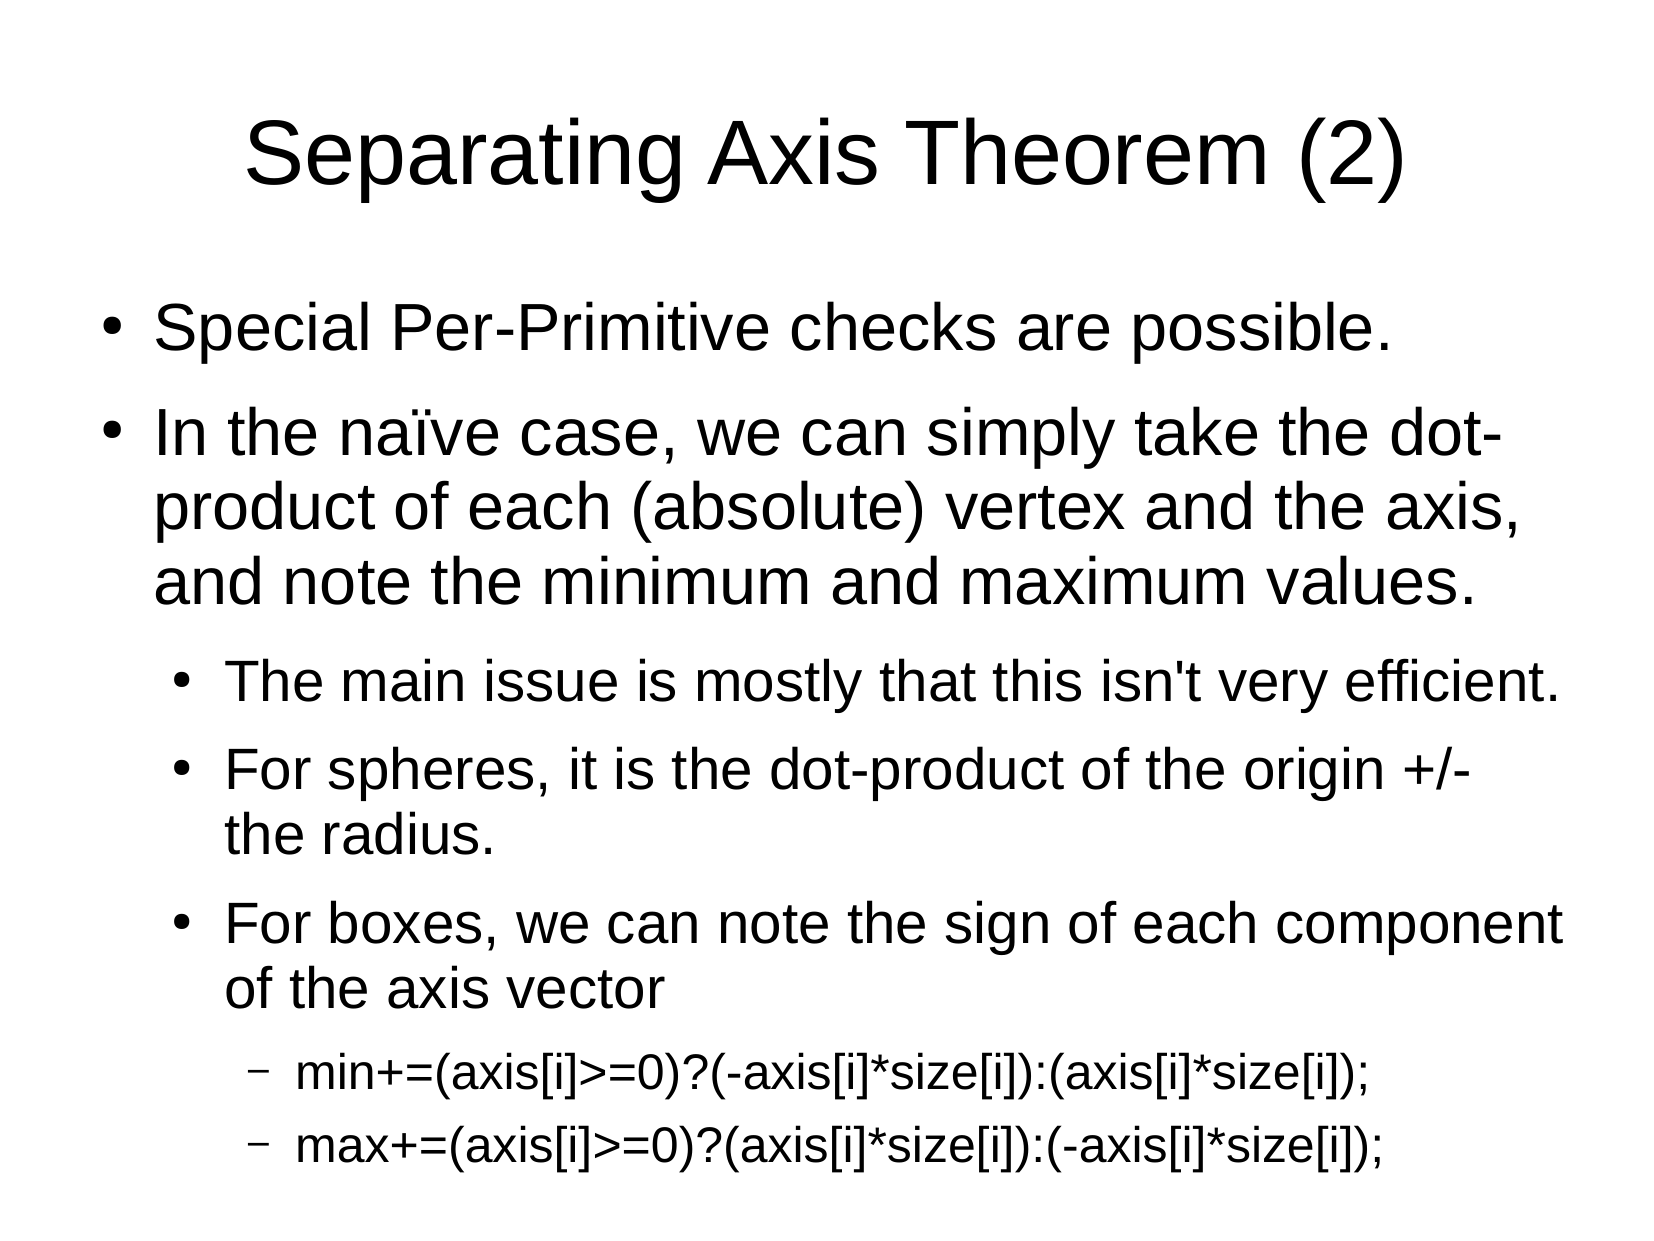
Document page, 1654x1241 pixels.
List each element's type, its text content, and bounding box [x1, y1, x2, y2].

title Separating Axis Theorem (2) [82, 56, 1571, 250]
list Special Per-Primitive checks are possible. In the naïve case, we can simply take the dot-product of each (absolute) vertex and the axis, and note the minimum and maximum values. The main issue is mostly that this isn't very efficient. For spheres, it is the dot-product of the origin +/- the radius. For boxes, we can note the sign of each component of the axis vector min+=(axis[i]>=0)?(-axis[i]*size[i]):(axis[i]*size[i]); max+=(axis[i]>=0)?(axis[i]*size[i]):(-axis[i]*size[i]); [82, 290, 1571, 1195]
